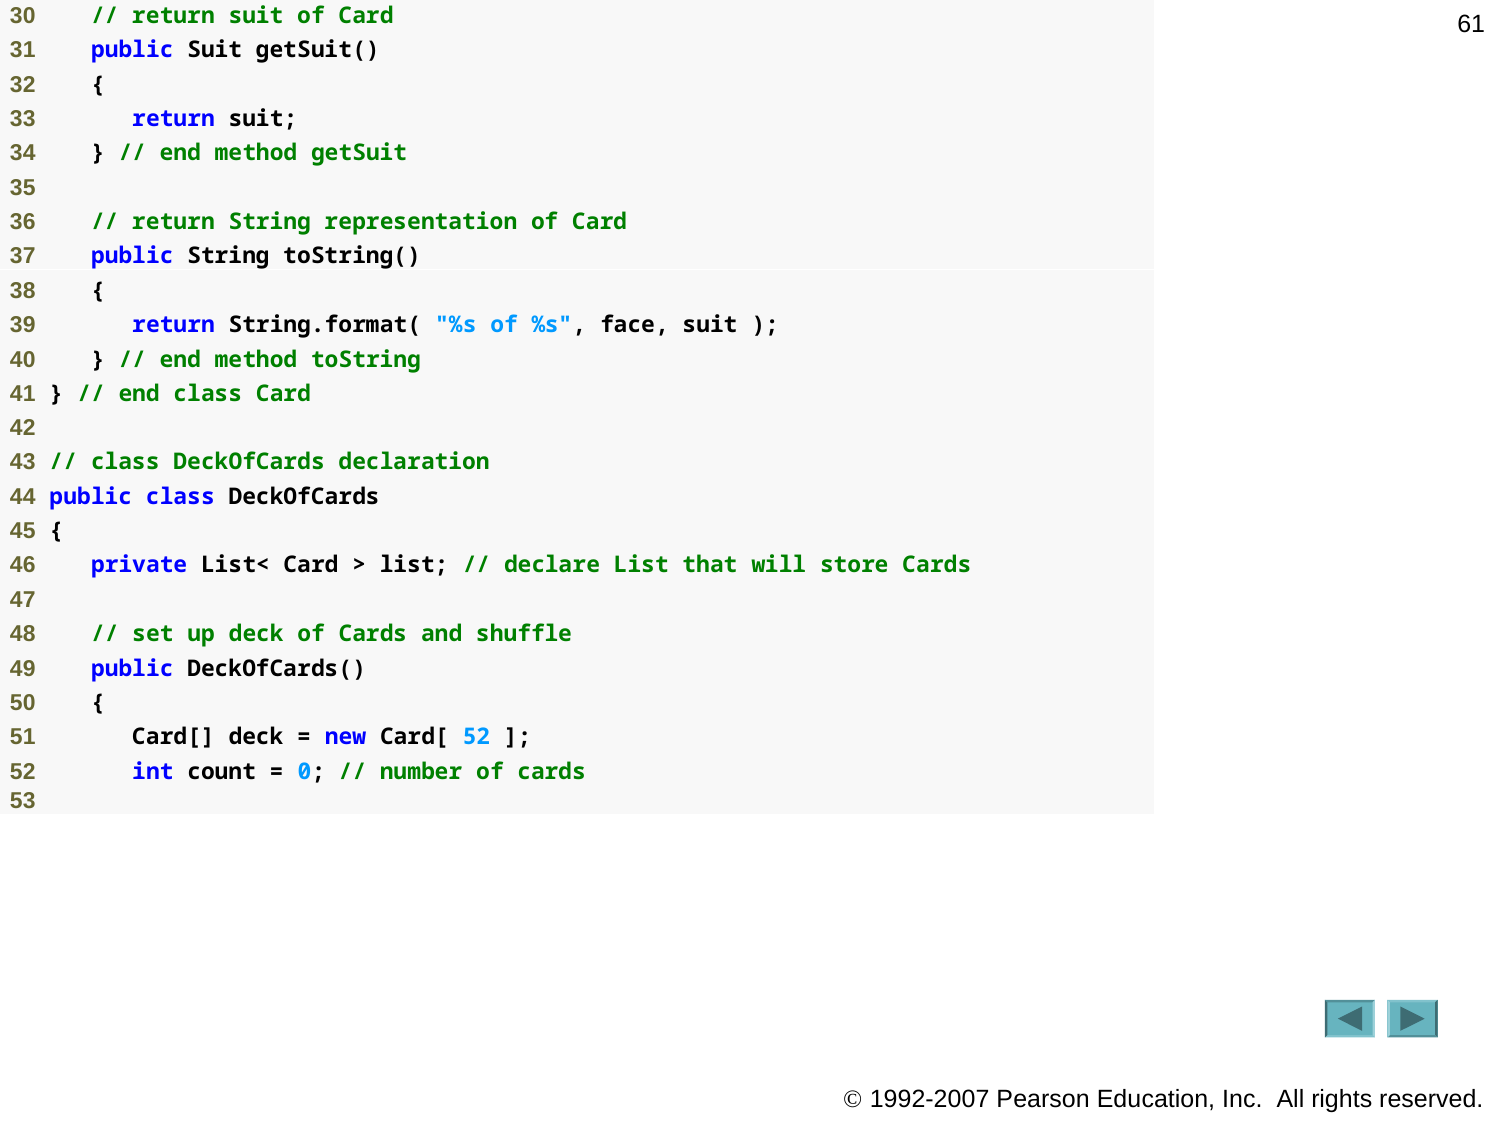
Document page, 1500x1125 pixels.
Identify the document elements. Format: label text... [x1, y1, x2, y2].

text_box <number> [1158, 0, 1500, 79]
chart [0, 0, 1158, 845]
